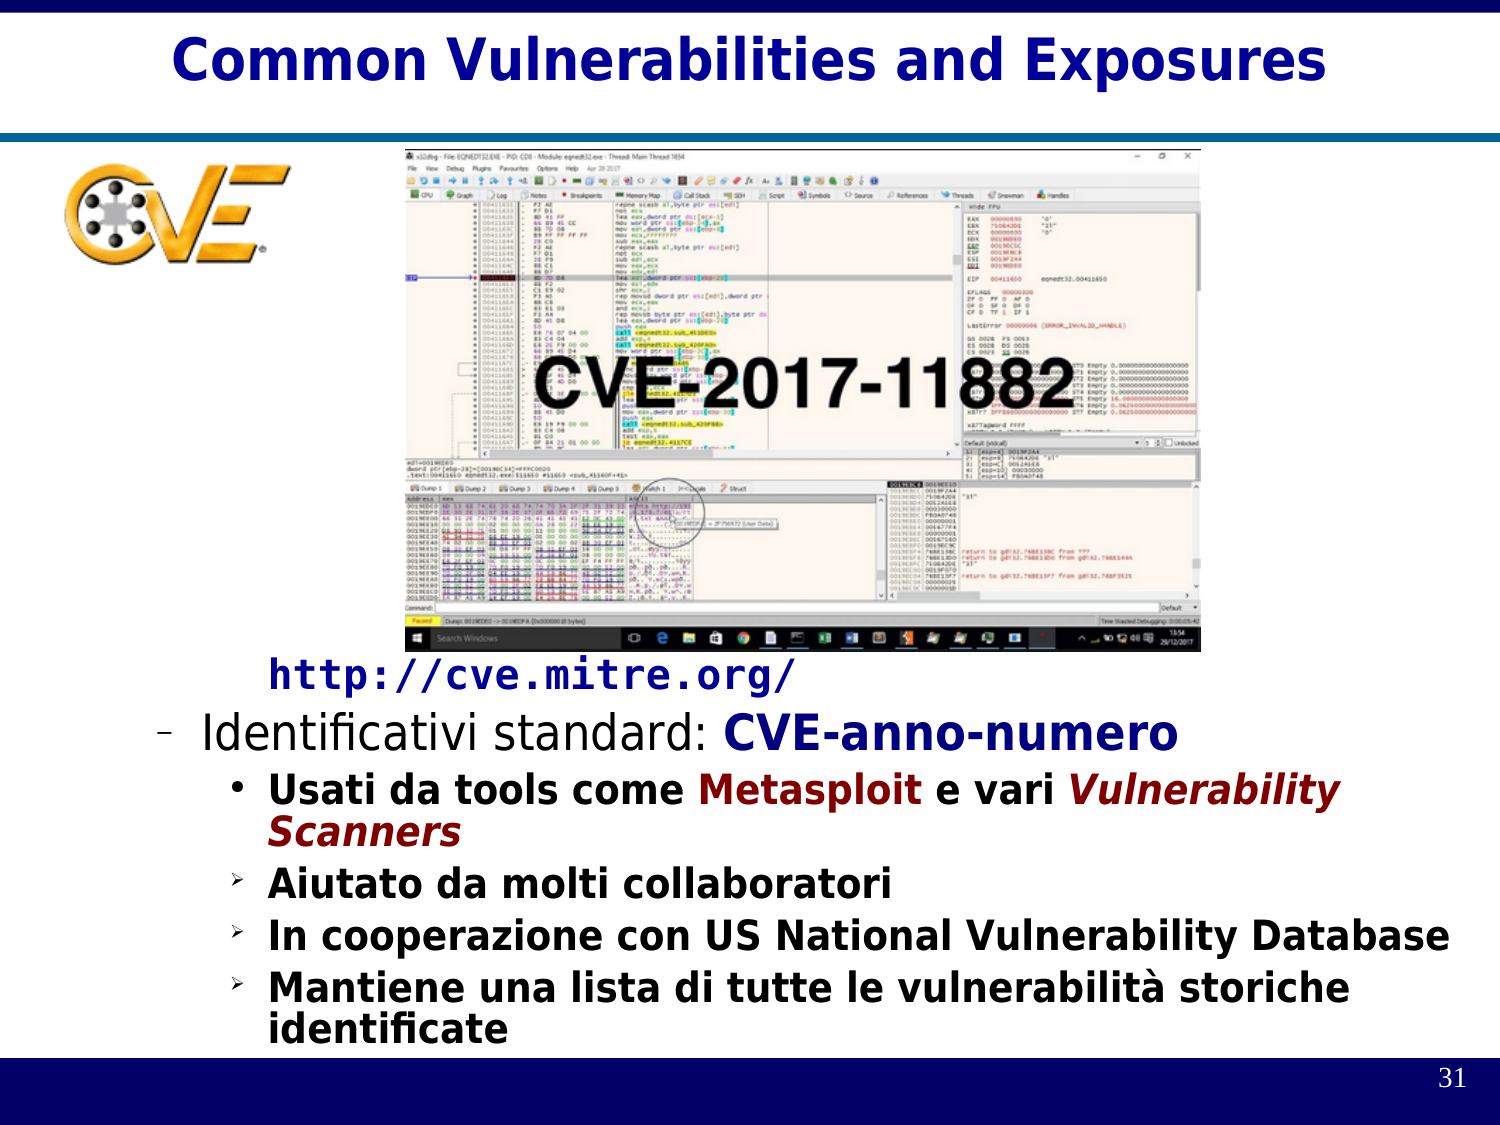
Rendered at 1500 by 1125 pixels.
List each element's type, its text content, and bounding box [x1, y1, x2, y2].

list http://cve.mitre.org/ Identificativi standard: CVE-anno-numero Usati da tools come Metasploit e vari Vulnerability Scanners Aiutato da molti collaboratori In cooperazione con US National Vulnerability Database Mantiene una lista di tutte le vulnerabilità storiche identificate [79, 285, 1455, 1053]
title Common Vulnerabilities and Exposures [62, 0, 1438, 126]
picture [405, 149, 1201, 652]
picture [60, 159, 295, 271]
